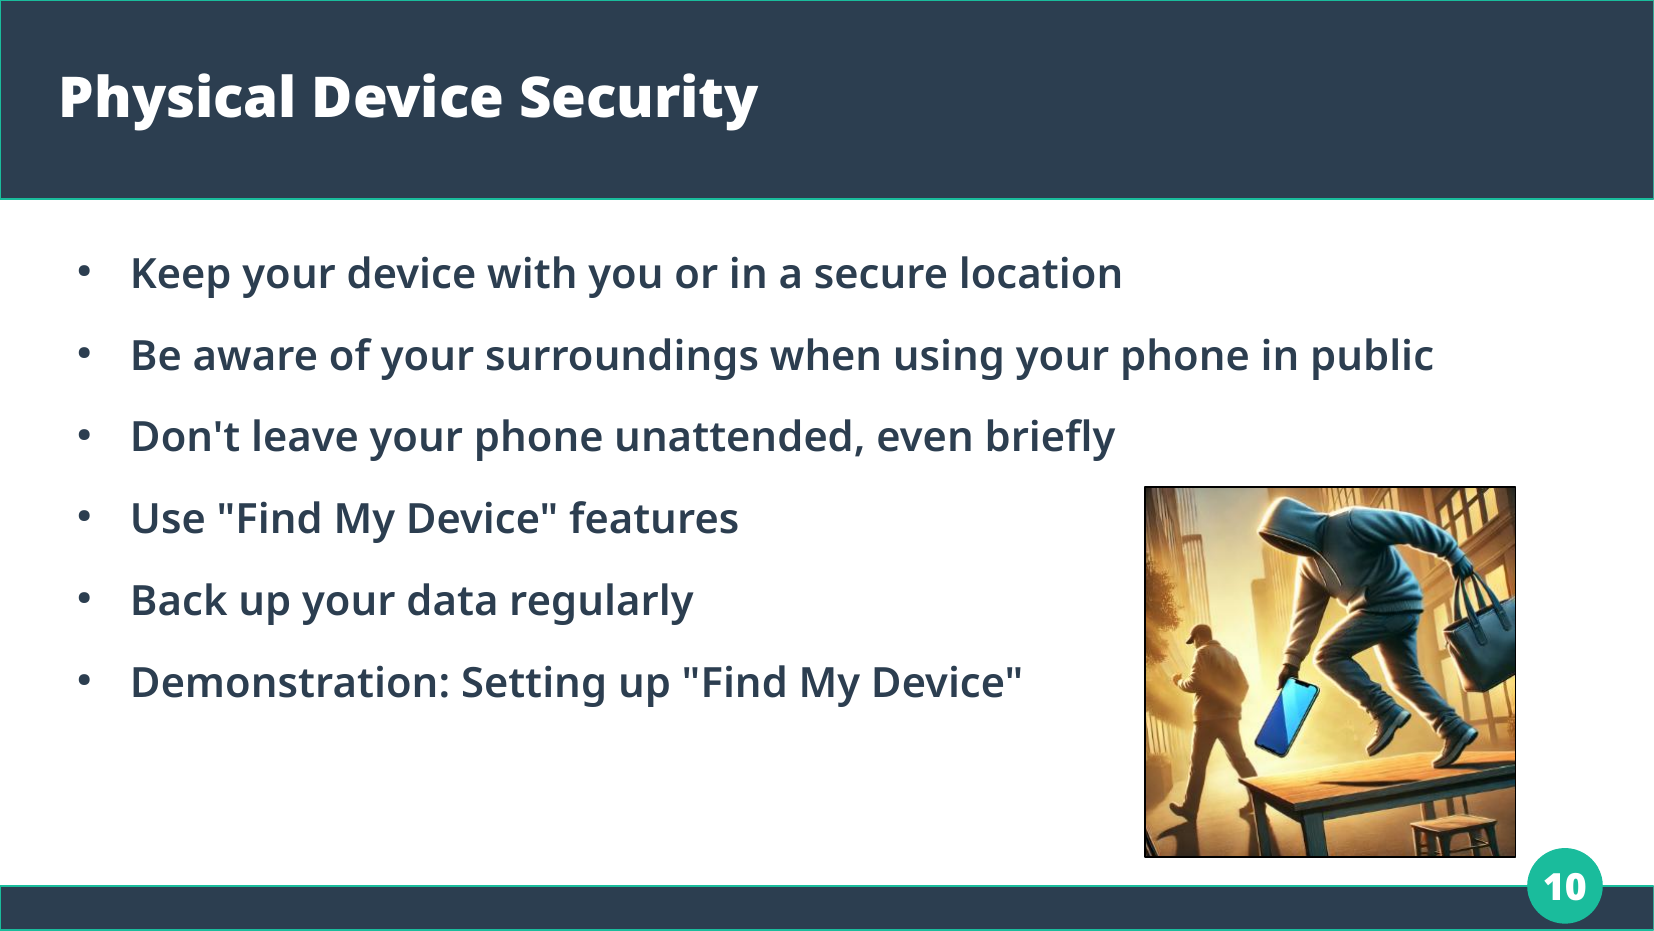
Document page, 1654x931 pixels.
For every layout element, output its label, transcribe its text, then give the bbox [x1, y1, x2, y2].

title Physical Device Security [59, 37, 1595, 156]
picture [1145, 487, 1515, 857]
list Keep your device with you or in a secure location Be aware of your surroundings when using your phone in public Don't leave your phone unattended, even briefly Use "Find My Device" features Back up your data regularly Demonstration: Setting up "Find My Device" [59, 243, 1595, 864]
